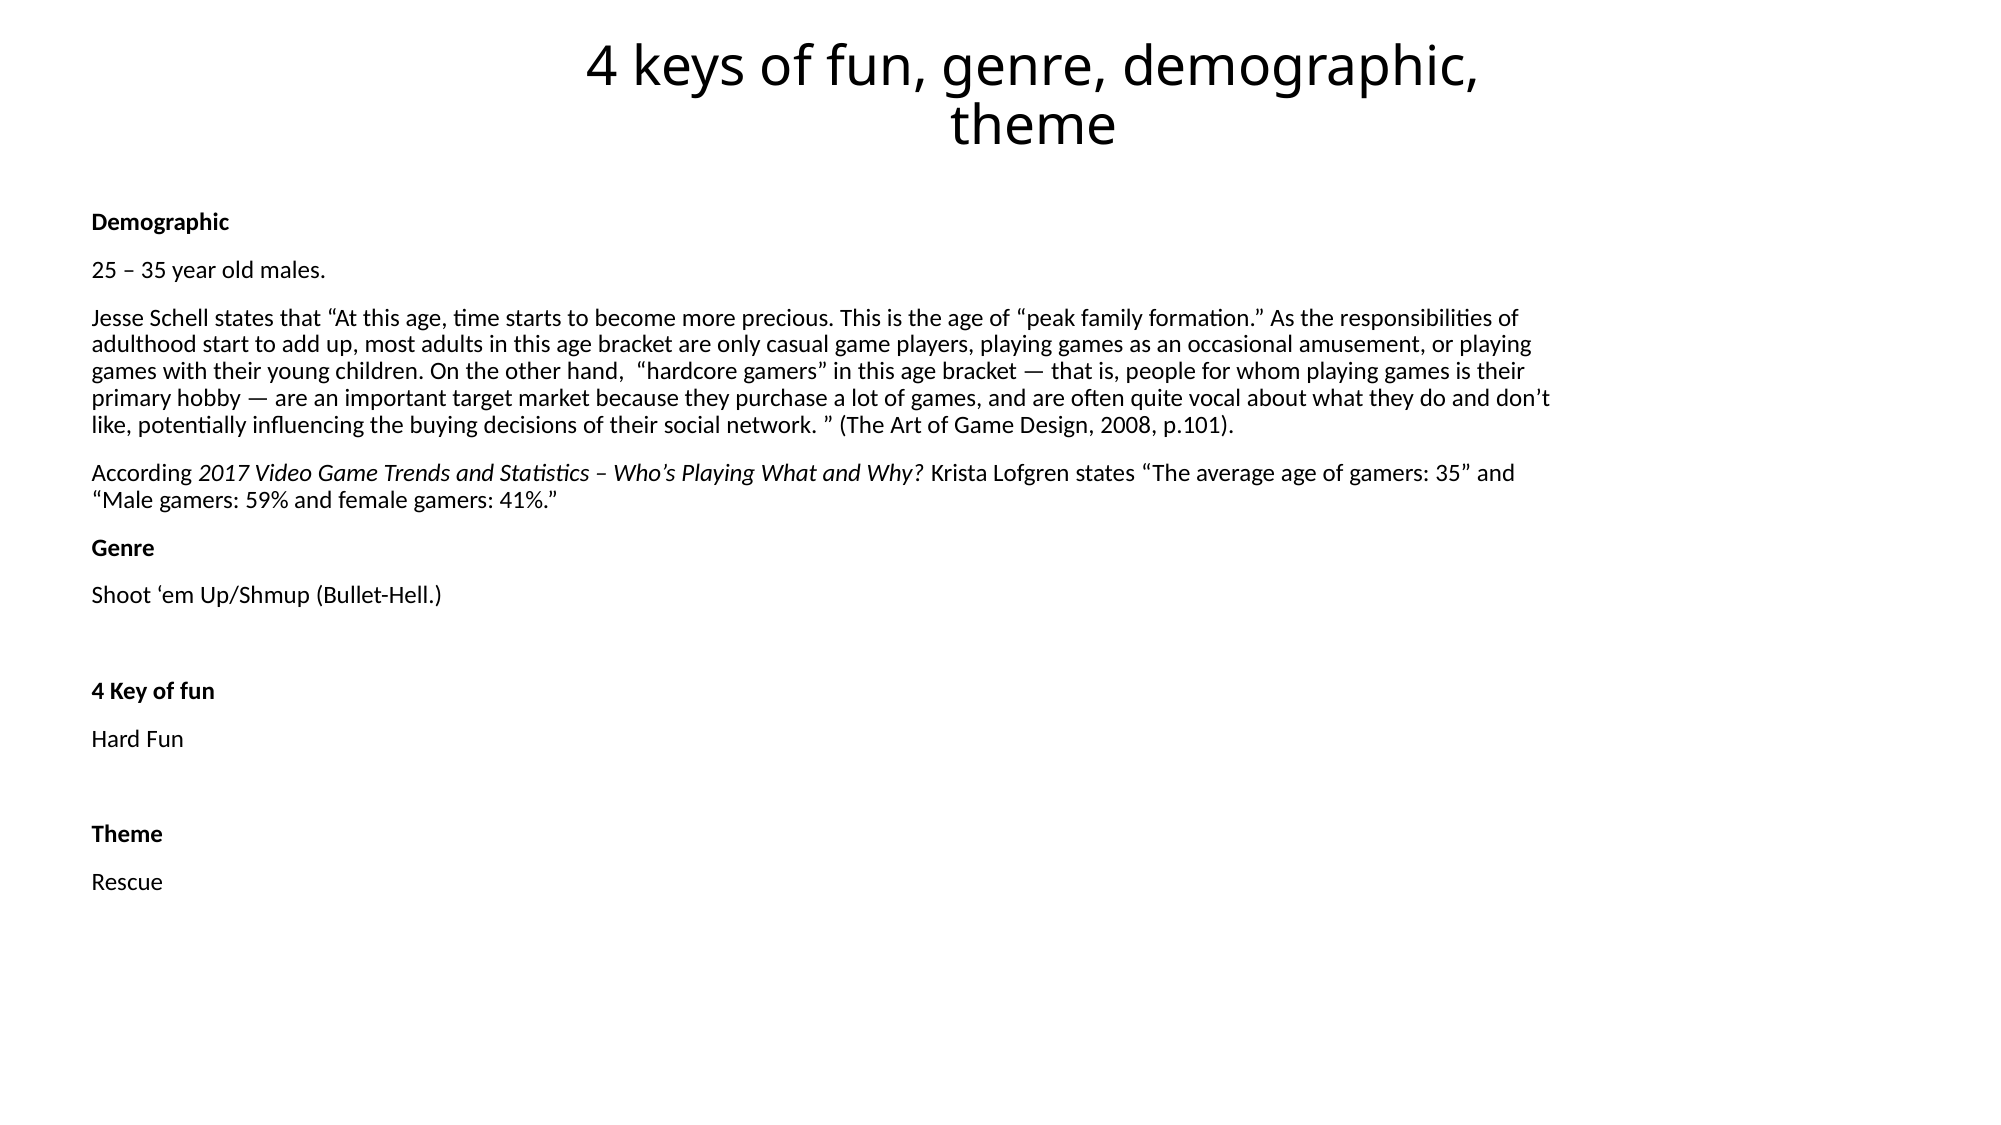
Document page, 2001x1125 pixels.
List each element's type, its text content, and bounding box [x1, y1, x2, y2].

title 4 keys of fun, genre, demographic, theme [510, 30, 1558, 165]
subtitle Demographic 25 – 35 year old males. Jesse Schell states that “At this age, time starts to become more precious. This is the age of “peak family formation.” As the responsibilities of adulthood start to add up, most adults in this age bracket are only casual game players, playing games as an occasional amusement, or playing games with their young children. On the other hand, “hardcore gamers” in this age bracket — that is, people for whom playing games is their primary hobby — are an important target market because they purchase a lot of games, and are often quite vocal about what they do and don’t like, potentially influencing the buying decisions of their social network. ” (The Art of Game Design, 2008, p.101). According 2017 Video Game Trends and Statistics – Who’s Playing What and Why? Krista Lofgren states “The average age of gamers: 35” and “Male gamers: 59% and female gamers: 41%.” Genre Shoot ‘em Up/Shmup (Bullet-Hell.) 4 Key of fun Hard Fun Theme Rescue [76, 201, 1577, 1099]
